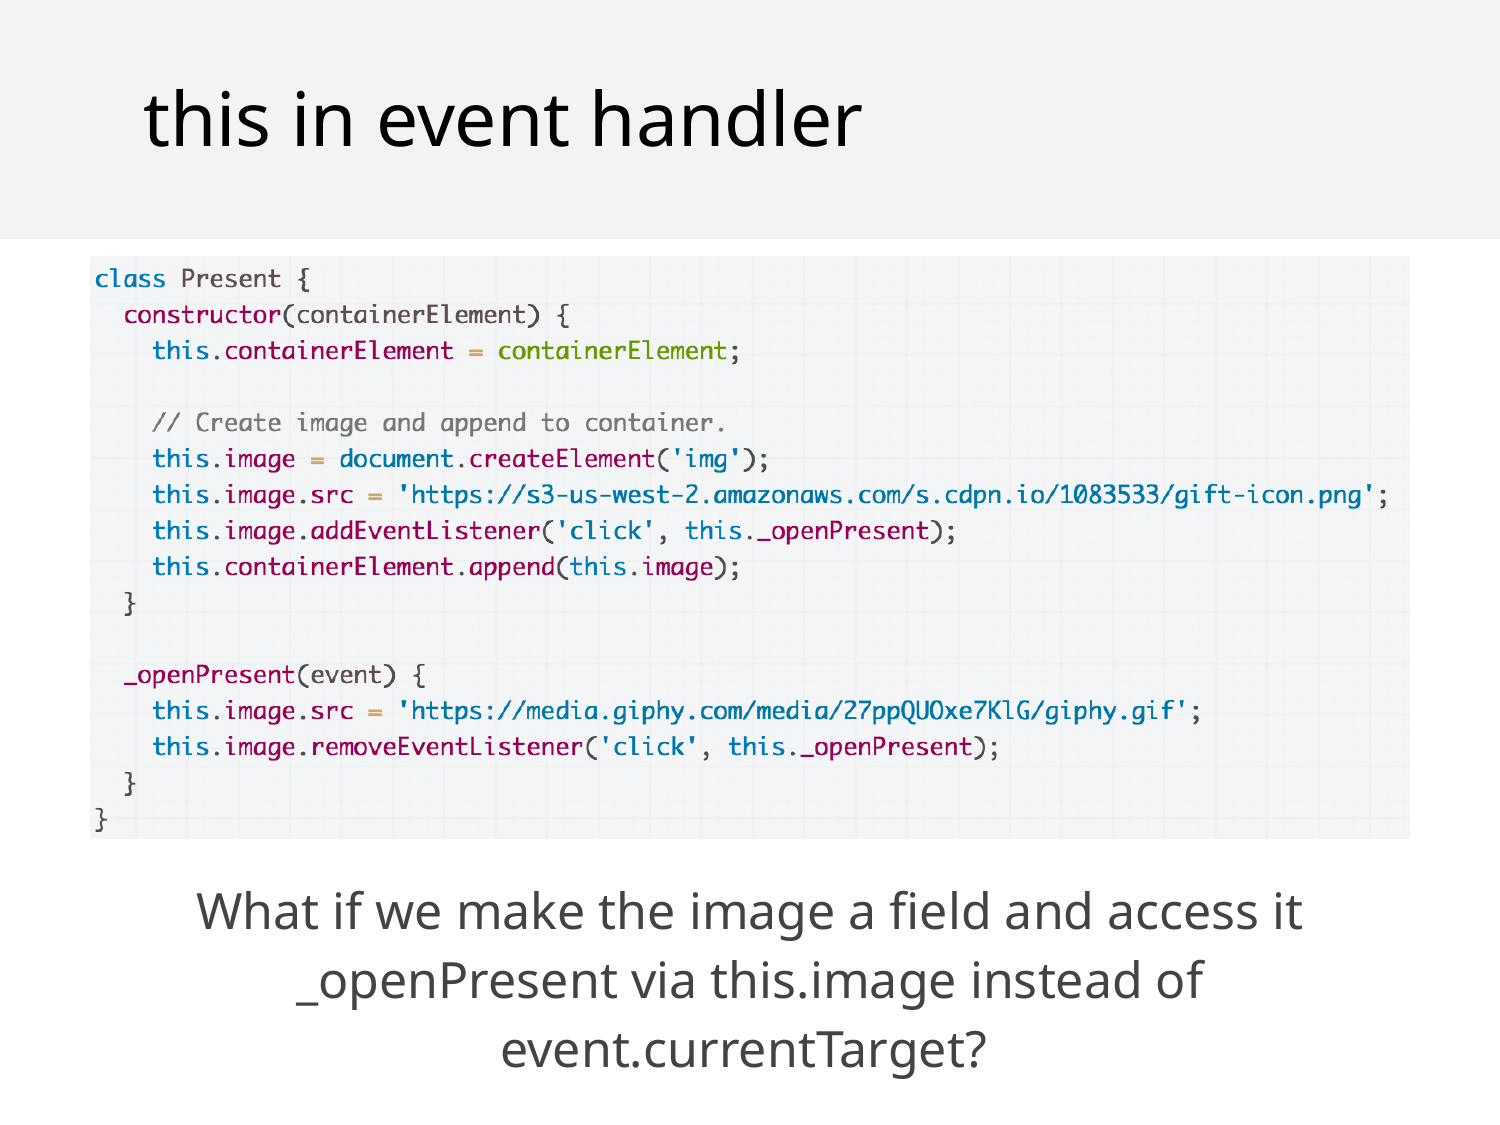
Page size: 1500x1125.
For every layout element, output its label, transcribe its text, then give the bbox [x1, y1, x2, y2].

title this in event handler [128, 56, 1372, 183]
picture [90, 256, 1410, 839]
list What if we make the image a field and access it _openPresent via this.image instead of event.currentTarget? [128, 855, 1372, 1027]
